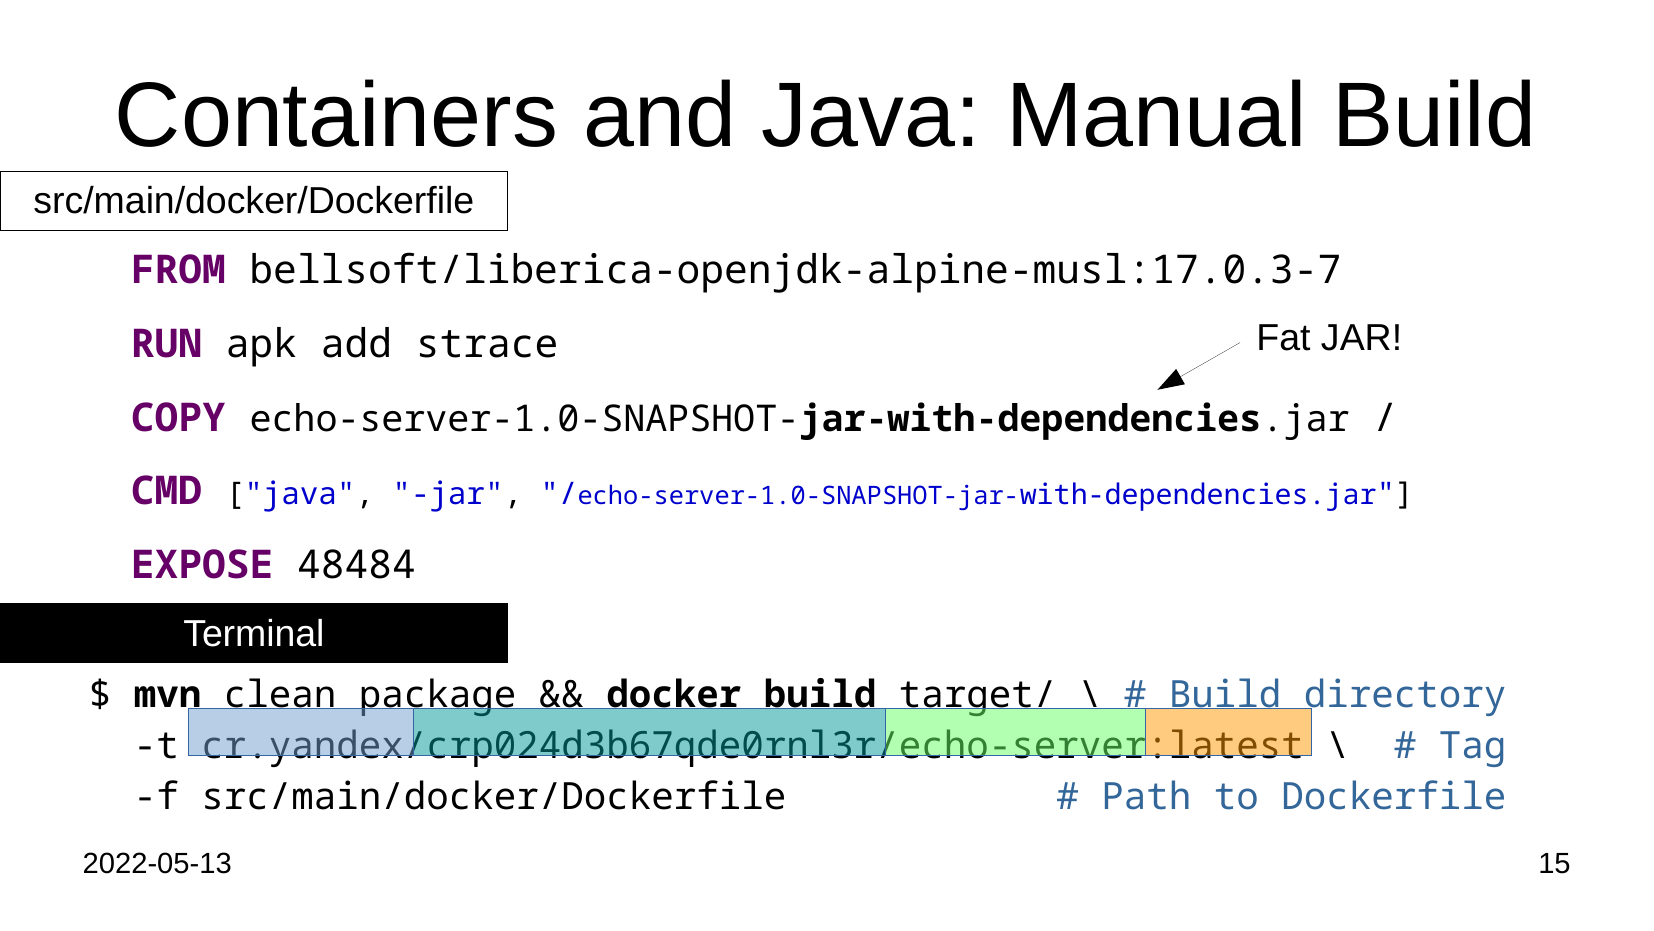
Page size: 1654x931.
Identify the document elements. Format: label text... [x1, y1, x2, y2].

text_box src/main/docker/Dockerfile [0, 171, 508, 231]
text_box $ mvn clean package && docker build target/ \ # Build directory -t cr.yandex/crp024d3b67qde0rnl3r/echo-server:latest \ # Tag -f src/main/docker/Dockerfile # Path to Dockerfile [74, 660, 1548, 827]
list FROM bellsoft/liberica-openjdk-alpine-musl:17.0.3-7 RUN apk add strace COPY echo-server-1.0-SNAPSHOT-jar-with-dependencies.jar / CMD ["java", "-jar", "/echo-server-1.0-SNAPSHOT-jar-with-dependencies.jar"] EXPOSE 48484 [82, 241, 1571, 591]
text_box Fat JAR! [1241, 309, 1418, 367]
text_box [188, 708, 1312, 756]
text_box Terminal [0, 603, 508, 663]
title Containers and Java: Manual Build [82, 37, 1571, 193]
